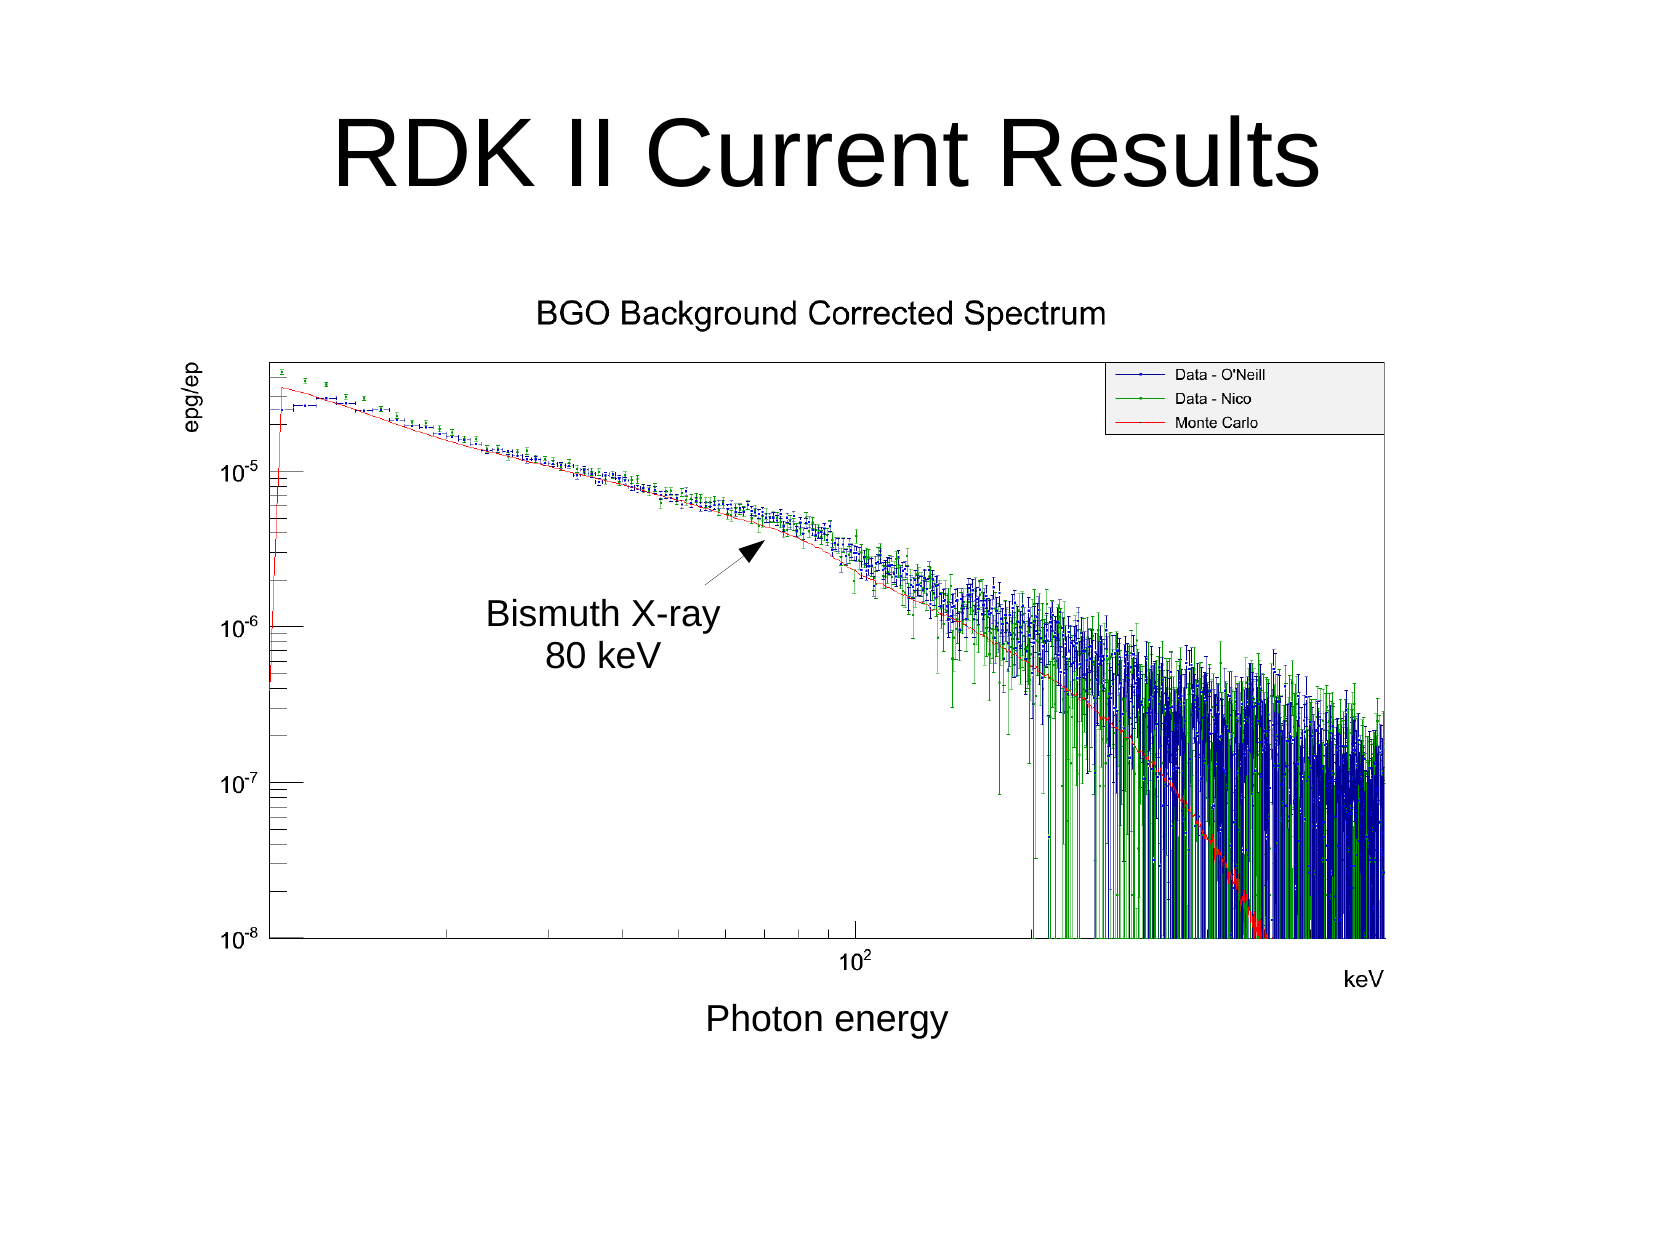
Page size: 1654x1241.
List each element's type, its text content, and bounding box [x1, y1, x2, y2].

picture [130, 290, 1523, 1010]
title RDK II Current Results [82, 49, 1571, 257]
text_box Bismuth X-ray 80 keV [470, 585, 736, 684]
text_box Photon energy [690, 990, 964, 1047]
